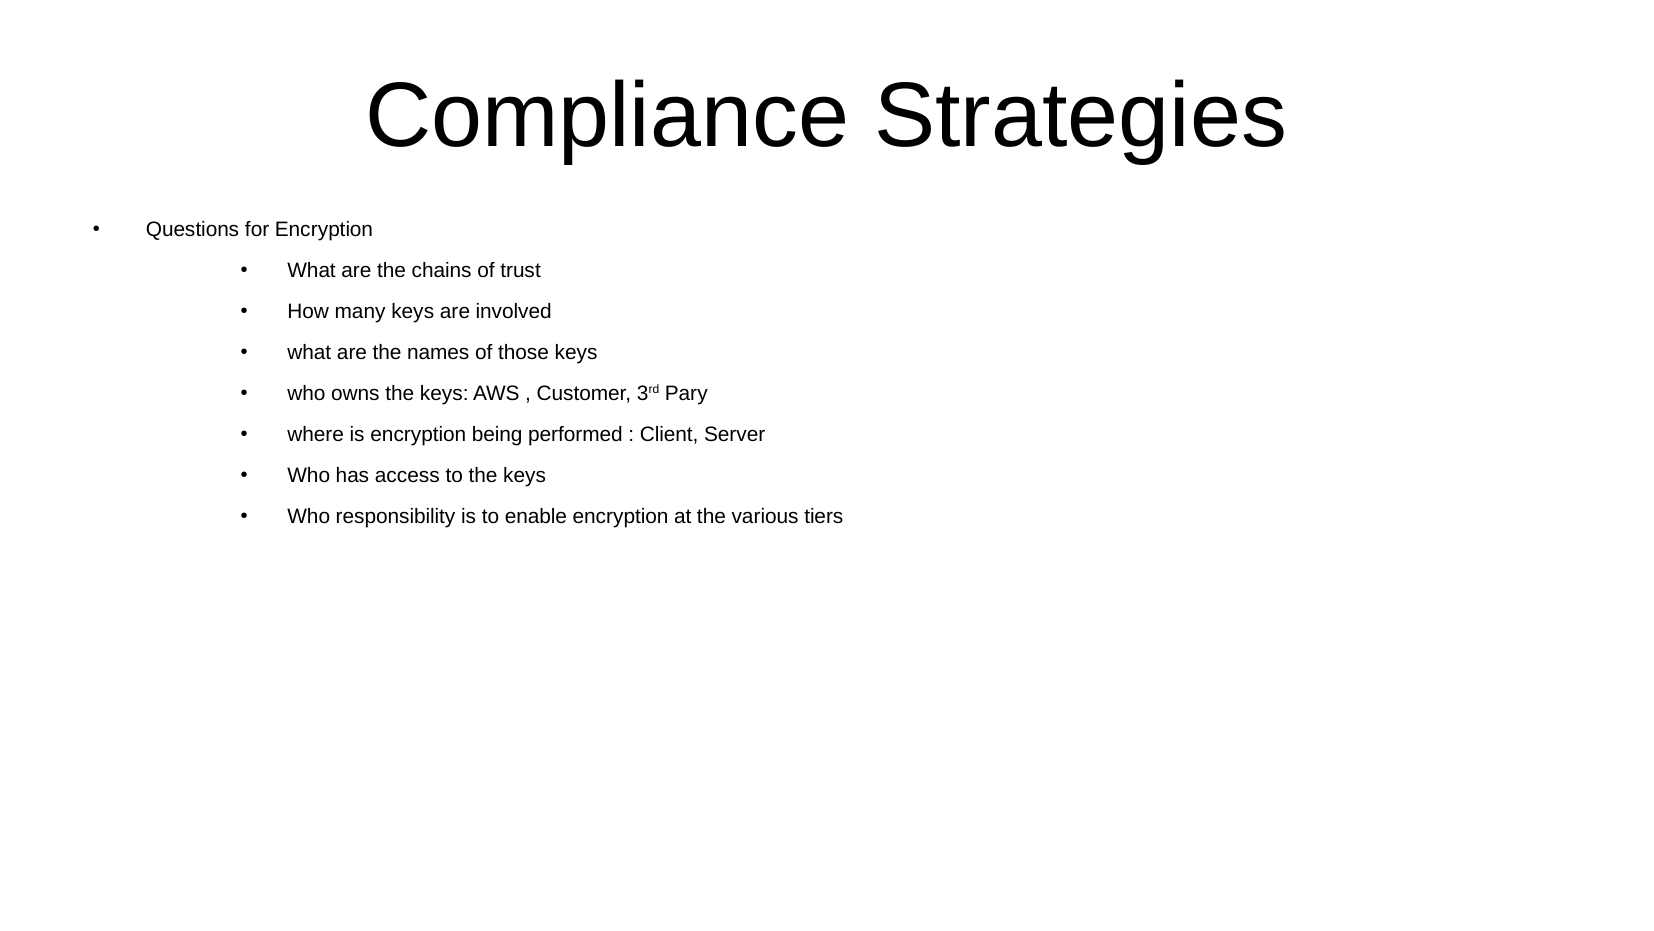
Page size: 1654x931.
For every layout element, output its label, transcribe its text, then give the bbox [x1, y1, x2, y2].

title Compliance Strategies [82, 37, 1571, 193]
list Questions for Encryption What are the chains of trust How many keys are involved what are the names of those keys who owns the keys: AWS , Customer, 3rd Pary where is encryption being performed : Client, Server Who has access to the keys Who responsibility is to enable encryption at the various tiers [75, 217, 1571, 871]
